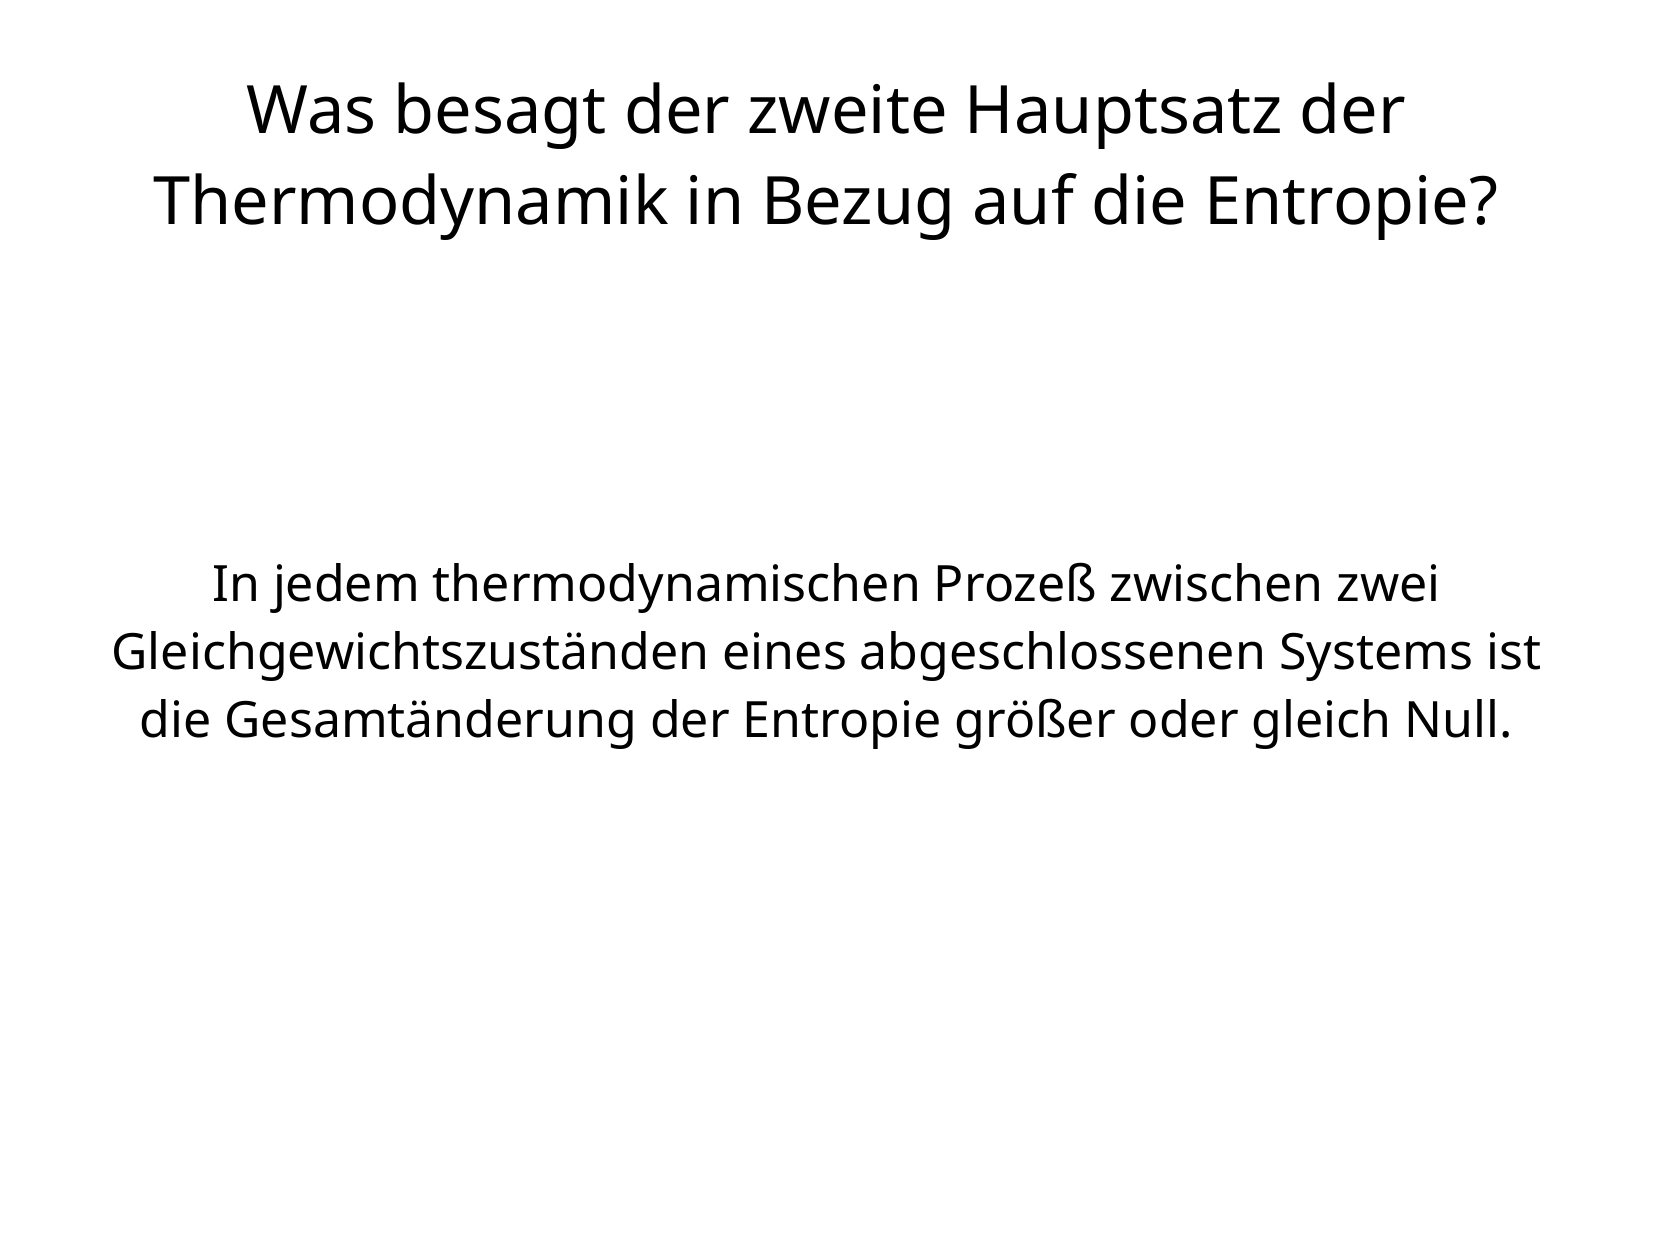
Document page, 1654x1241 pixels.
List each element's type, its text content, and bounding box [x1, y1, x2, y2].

title Was besagt der zweite Hauptsatz der Thermodynamik in Bezug auf die Entropie? [82, 49, 1571, 257]
subtitle In jedem thermodynamischen Prozeß zwischen zwei Gleichgewichtszuständen eines abgeschlossenen Systems ist die Gesamtänderung der Entropie größer oder gleich Null. [82, 290, 1571, 1010]
